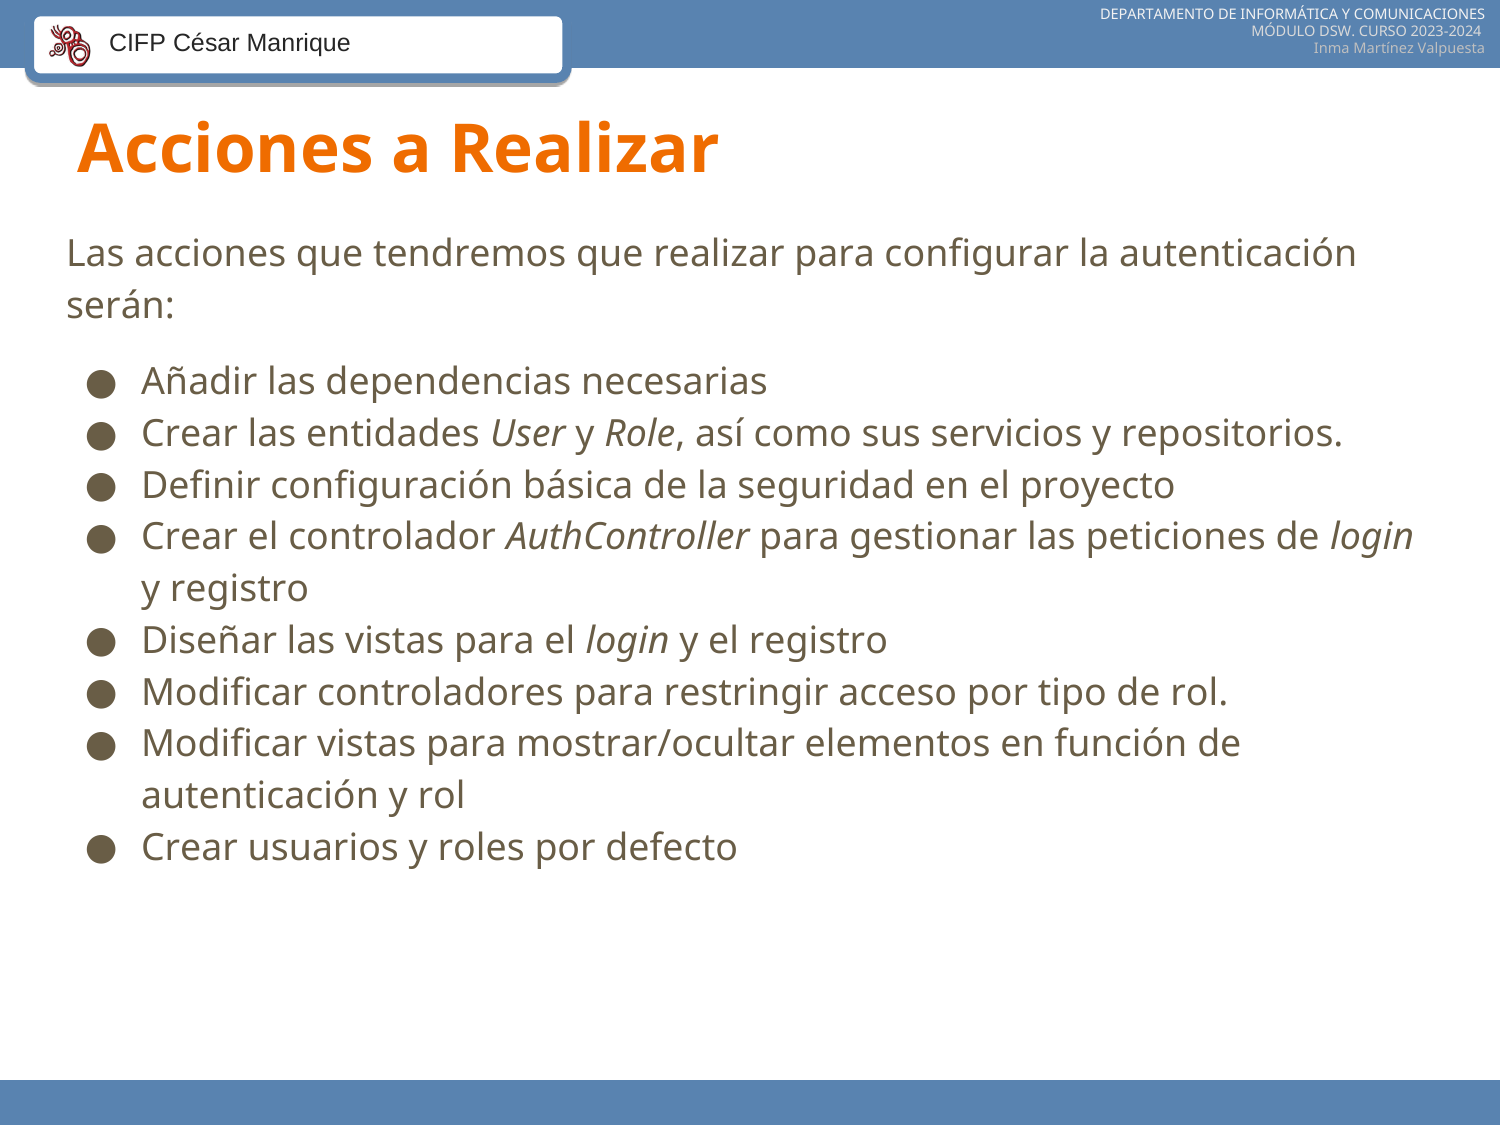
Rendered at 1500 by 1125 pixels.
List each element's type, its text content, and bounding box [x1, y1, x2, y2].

title Acciones a Realizar [63, 89, 1441, 201]
picture [47, 23, 93, 67]
list Las acciones que tendremos que realizar para configurar la autenticación serán: Añadir las dependencias necesarias Crear las entidades User y Role, así como sus servicios y repositorios. Definir configuración básica de la seguridad en el proyecto Crear el controlador AuthController para gestionar las peticiones de login y registro Diseñar las vistas para el login y el registro Modificar controladores para restringir acceso por tipo de rol. Modificar vistas para mostrar/ocultar elementos en función de autenticación y rol Crear usuarios y roles por defecto [51, 207, 1449, 1101]
